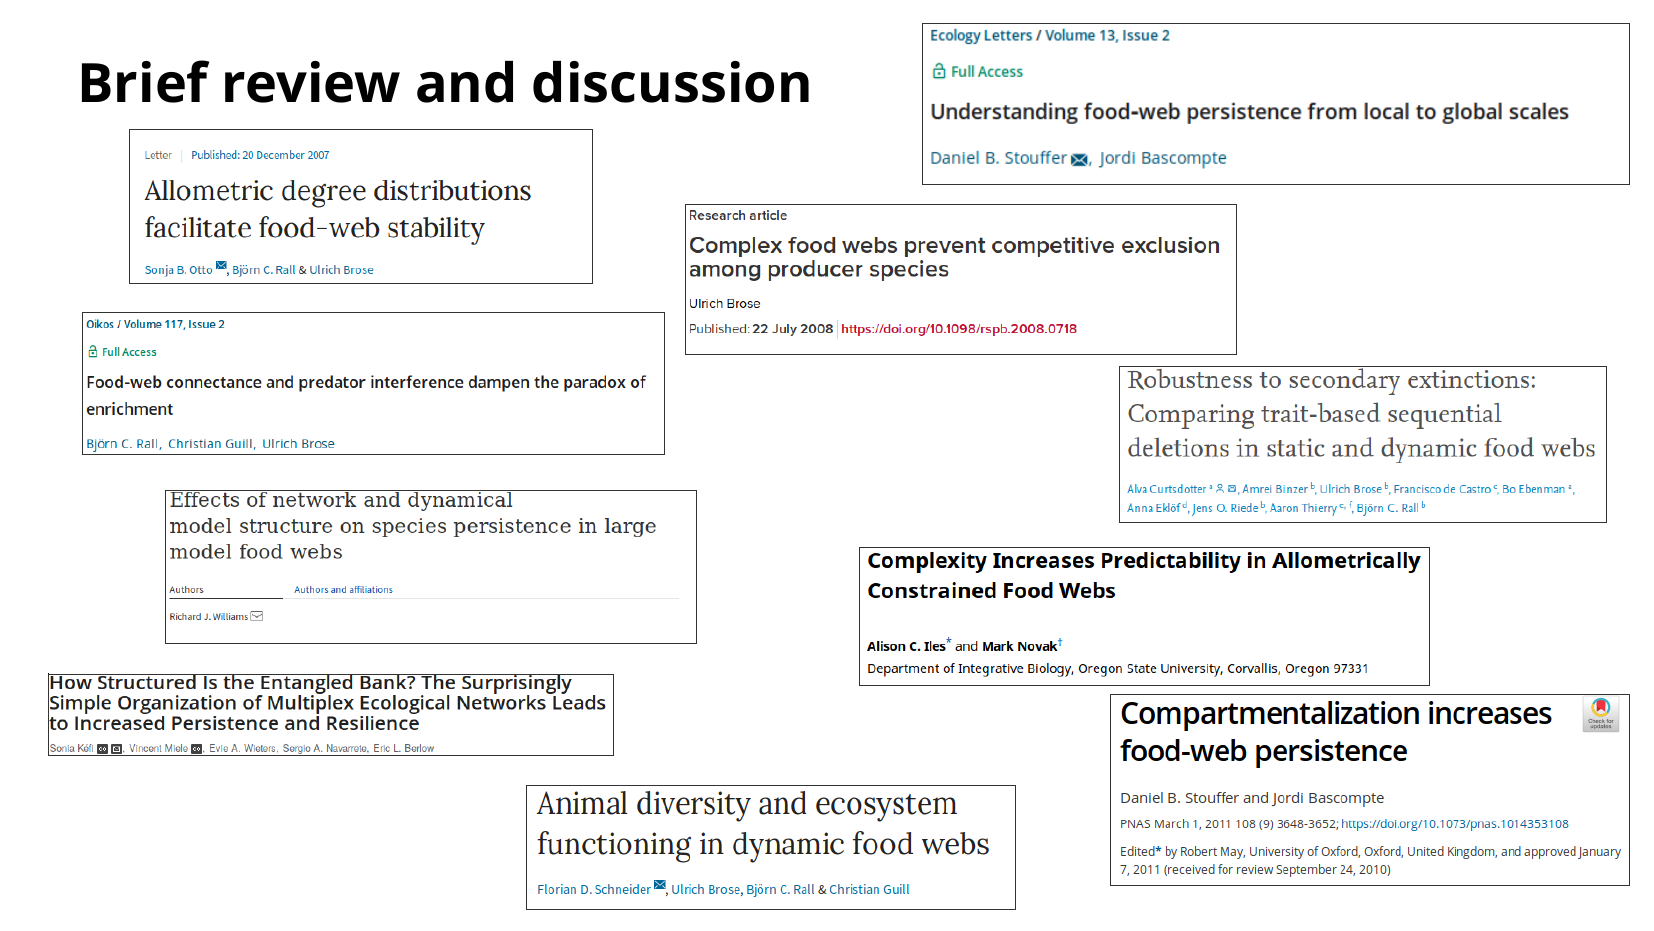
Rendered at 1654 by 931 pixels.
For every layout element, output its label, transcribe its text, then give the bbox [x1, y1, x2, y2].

picture [526, 785, 1016, 910]
picture [1119, 366, 1607, 523]
picture [82, 312, 665, 455]
picture [685, 204, 1237, 355]
text_box Brief review and discussion [62, 36, 922, 121]
picture [48, 673, 614, 756]
picture [165, 490, 697, 644]
picture [1110, 694, 1630, 886]
picture [129, 129, 593, 284]
picture [859, 547, 1430, 686]
picture [922, 23, 1630, 185]
